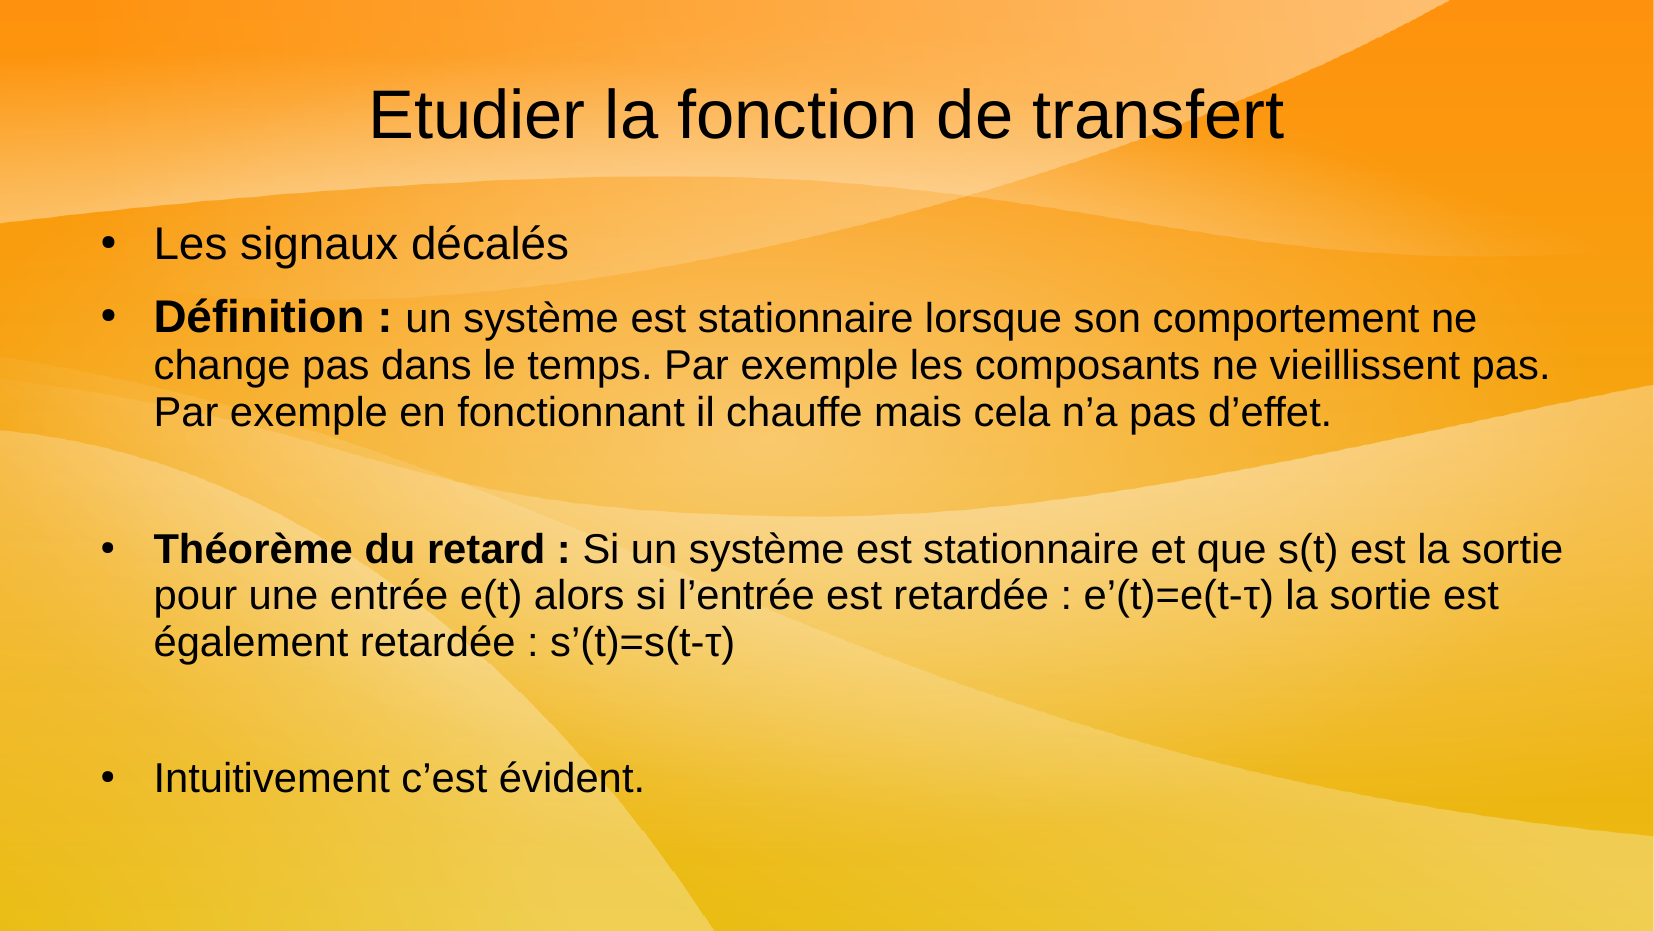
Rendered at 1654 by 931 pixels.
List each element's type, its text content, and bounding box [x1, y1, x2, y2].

picture [0, 0, 1654, 931]
title Etudier la fonction de transfert [82, 37, 1571, 193]
list Les signaux décalés Définition : un système est stationnaire lorsque son comportement ne change pas dans le temps. Par exemple les composants ne vieillissent pas. Par exemple en fonctionnant il chauffe mais cela n’a pas d’effet. Théorème du retard : Si un système est stationnaire et que s(t) est la sortie pour une entrée e(t) alors si l’entrée est retardée : e’(t)=e(t-τ) la sortie est également retardée : s’(t)=s(t-τ) Intuitivement c’est évident. [82, 217, 1571, 802]
